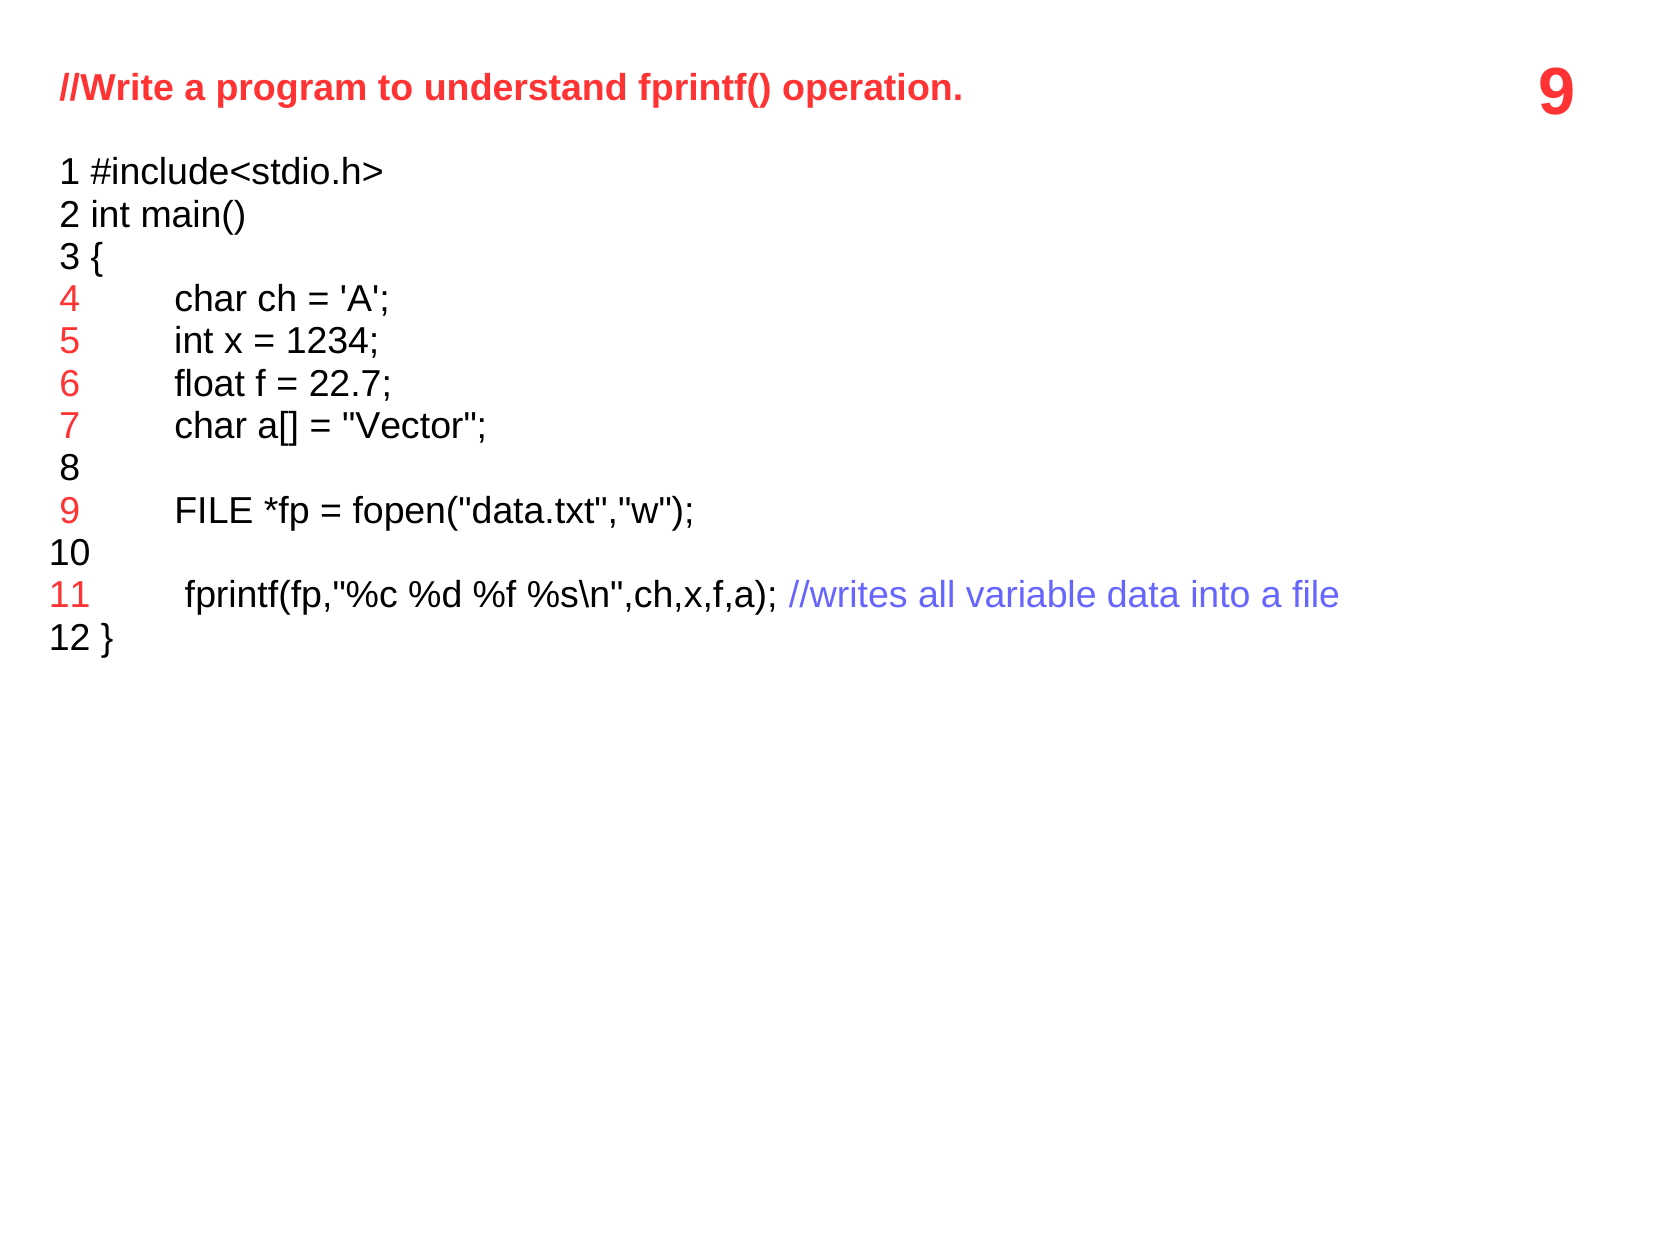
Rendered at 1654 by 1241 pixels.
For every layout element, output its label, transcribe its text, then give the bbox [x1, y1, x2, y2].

text_box 9 [1523, 46, 1591, 142]
text_box //Write a program to understand fprintf() operation. 1 #include<stdio.h> 2 int main() 3 { 4 char ch = 'A'; 5 int x = 1234; 6 float f = 22.7; 7 char a[] = "Vector"; 8 9 FILE *fp = fopen("data.txt","w"); 10 11 fprintf(fp,"%c %d %f %s\n",ch,x,f,a); //writes all variable data into a file 12 } [23, 59, 1496, 884]
